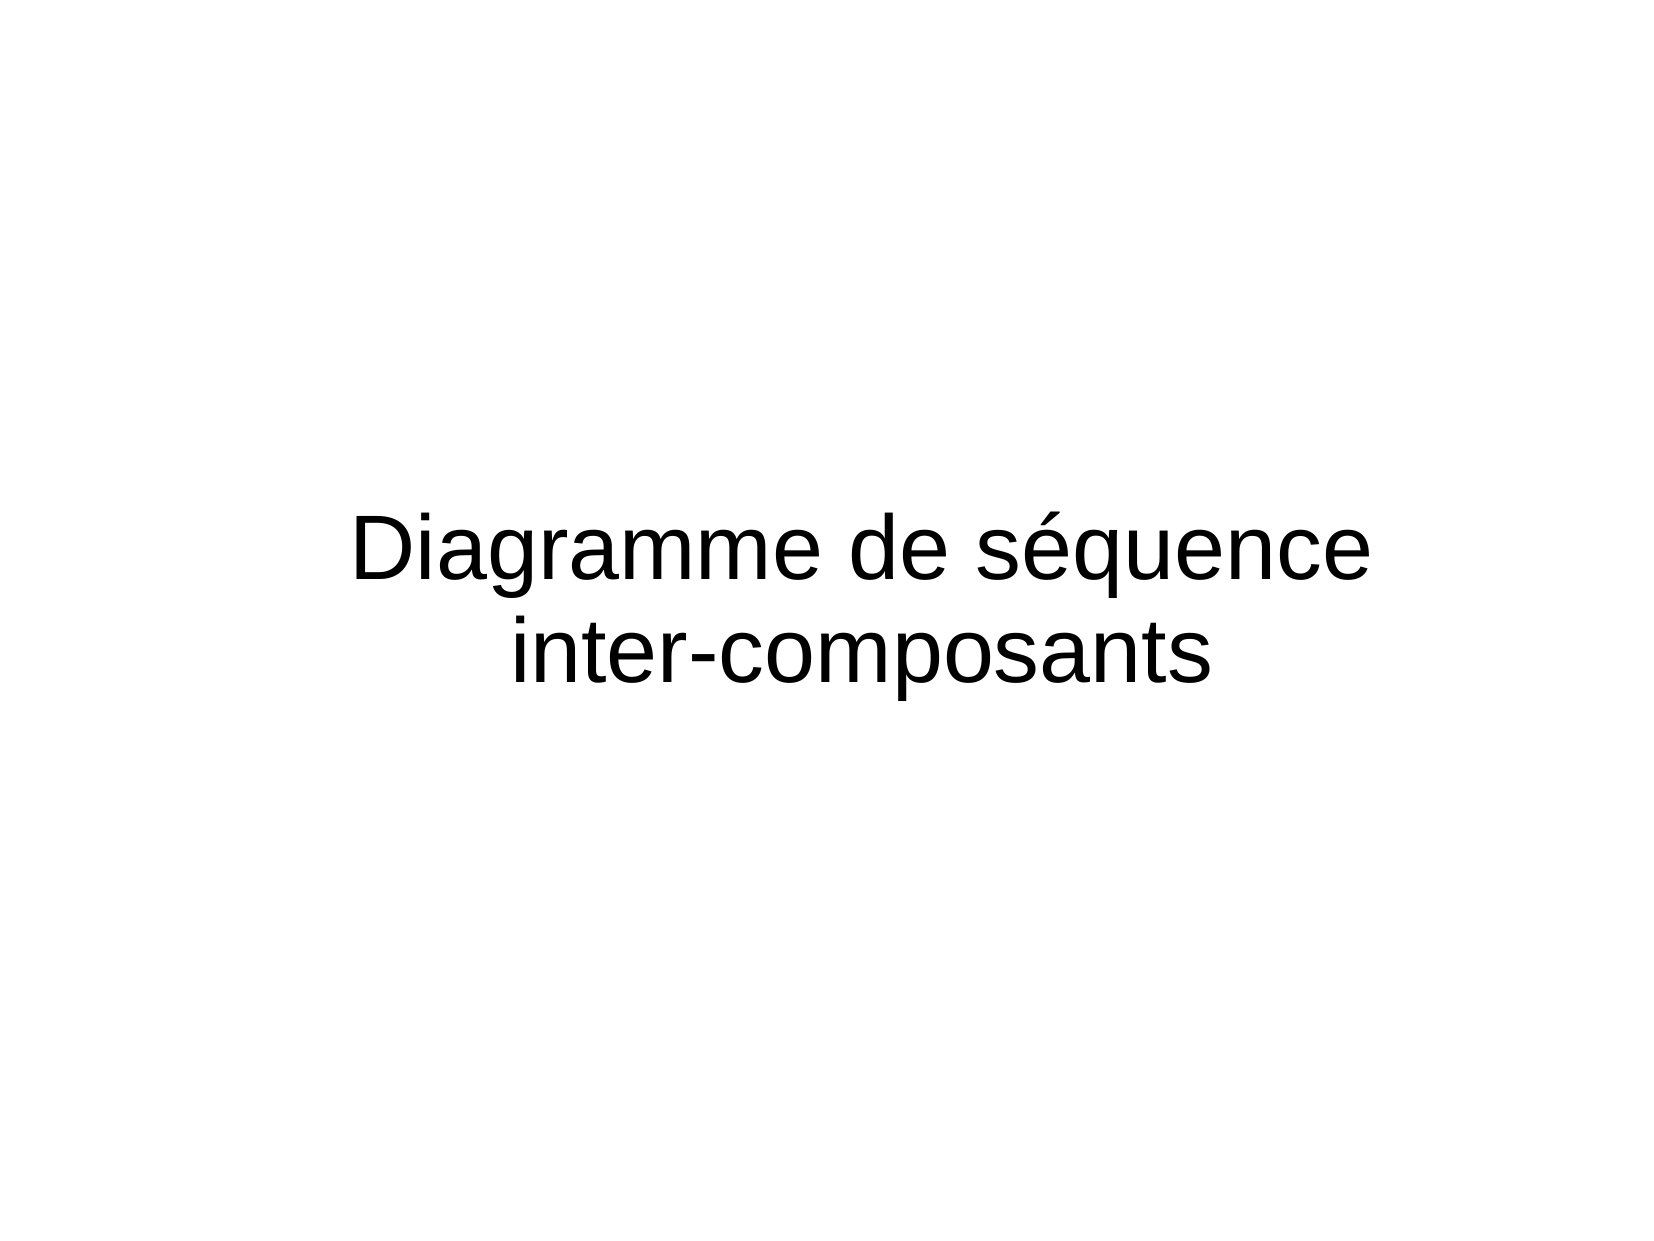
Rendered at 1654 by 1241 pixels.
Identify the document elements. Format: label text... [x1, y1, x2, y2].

title Diagramme de séquence inter-composants [118, 496, 1607, 704]
